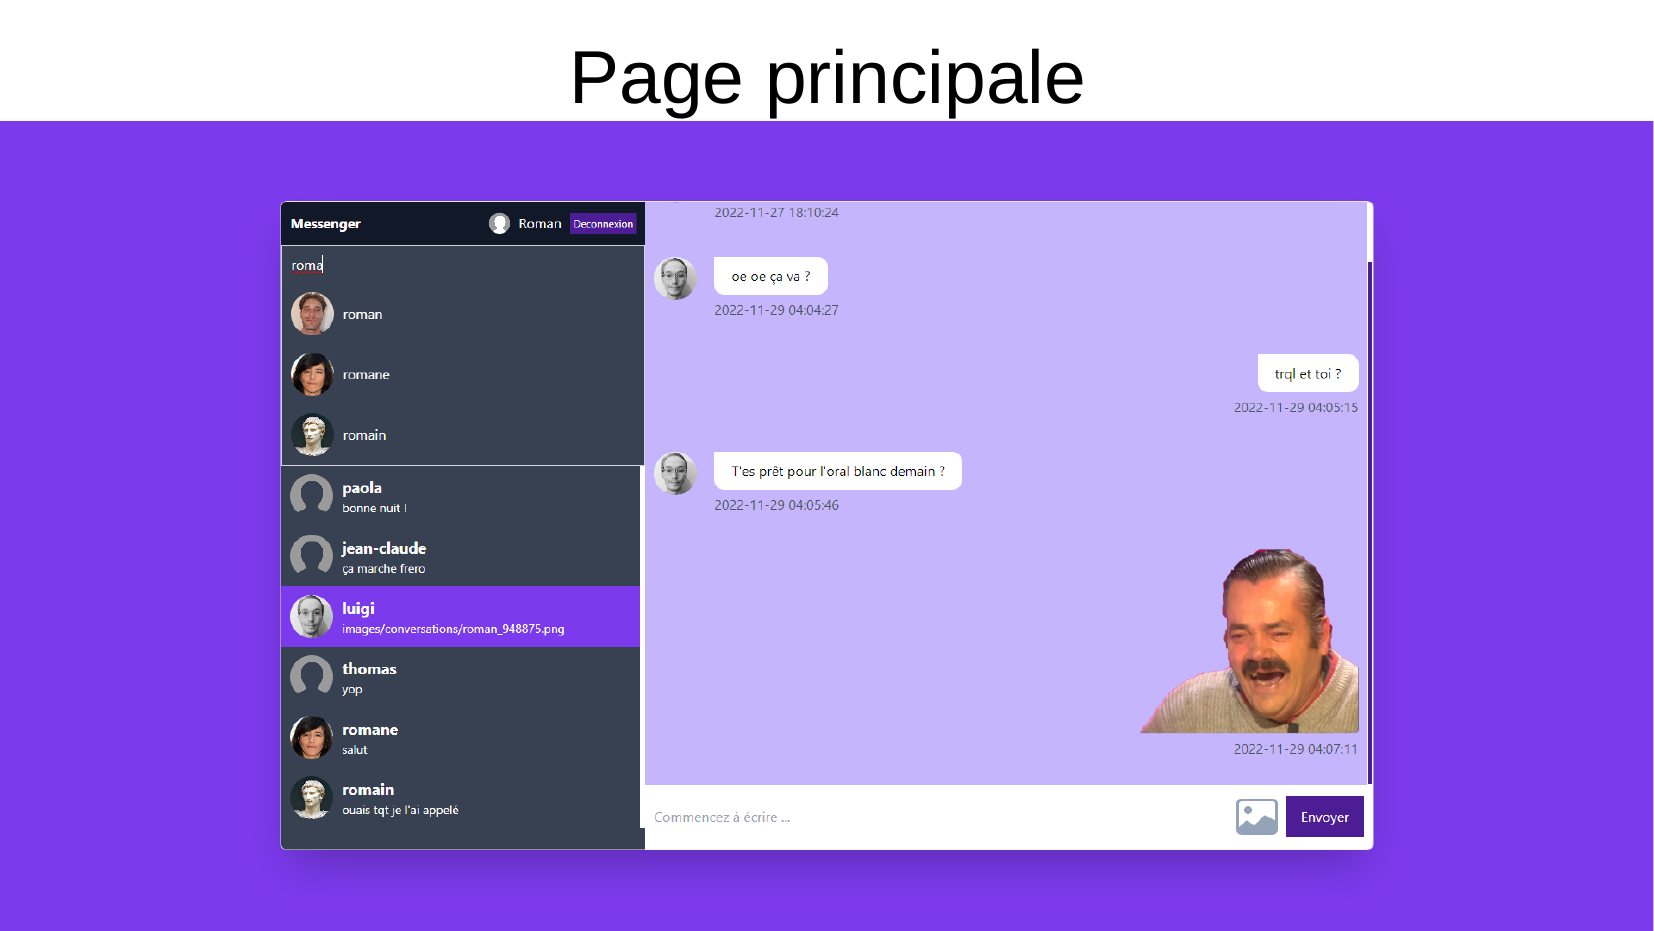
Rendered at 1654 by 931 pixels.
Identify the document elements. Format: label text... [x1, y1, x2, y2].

picture [0, 121, 1654, 931]
title Page principale [84, 0, 1573, 121]
